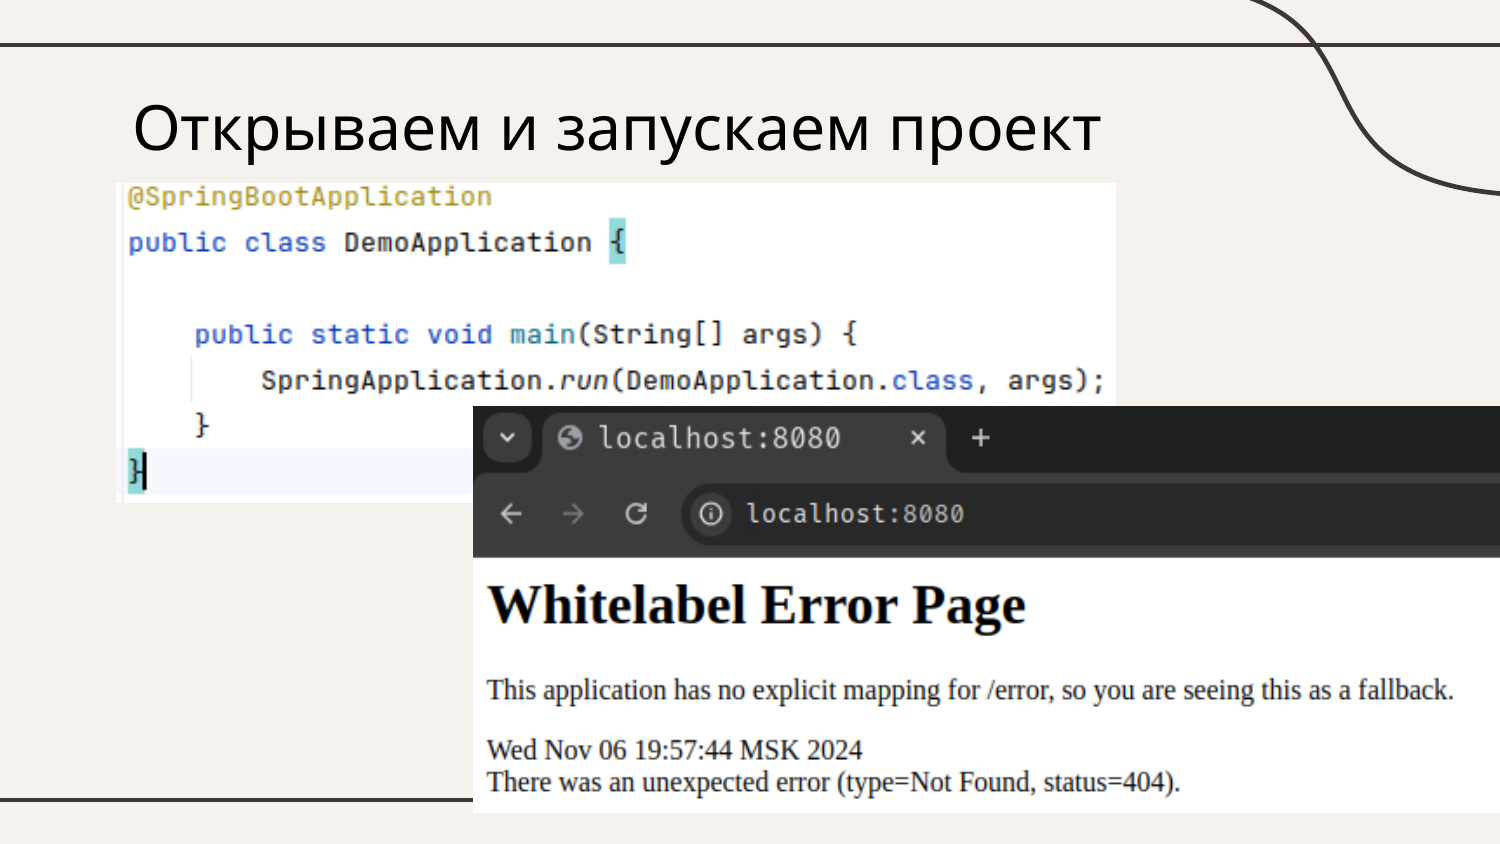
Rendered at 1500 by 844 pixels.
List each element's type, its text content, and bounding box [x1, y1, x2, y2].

title Открываем и запускаем проект [116, 72, 1449, 162]
picture [116, 183, 1500, 813]
